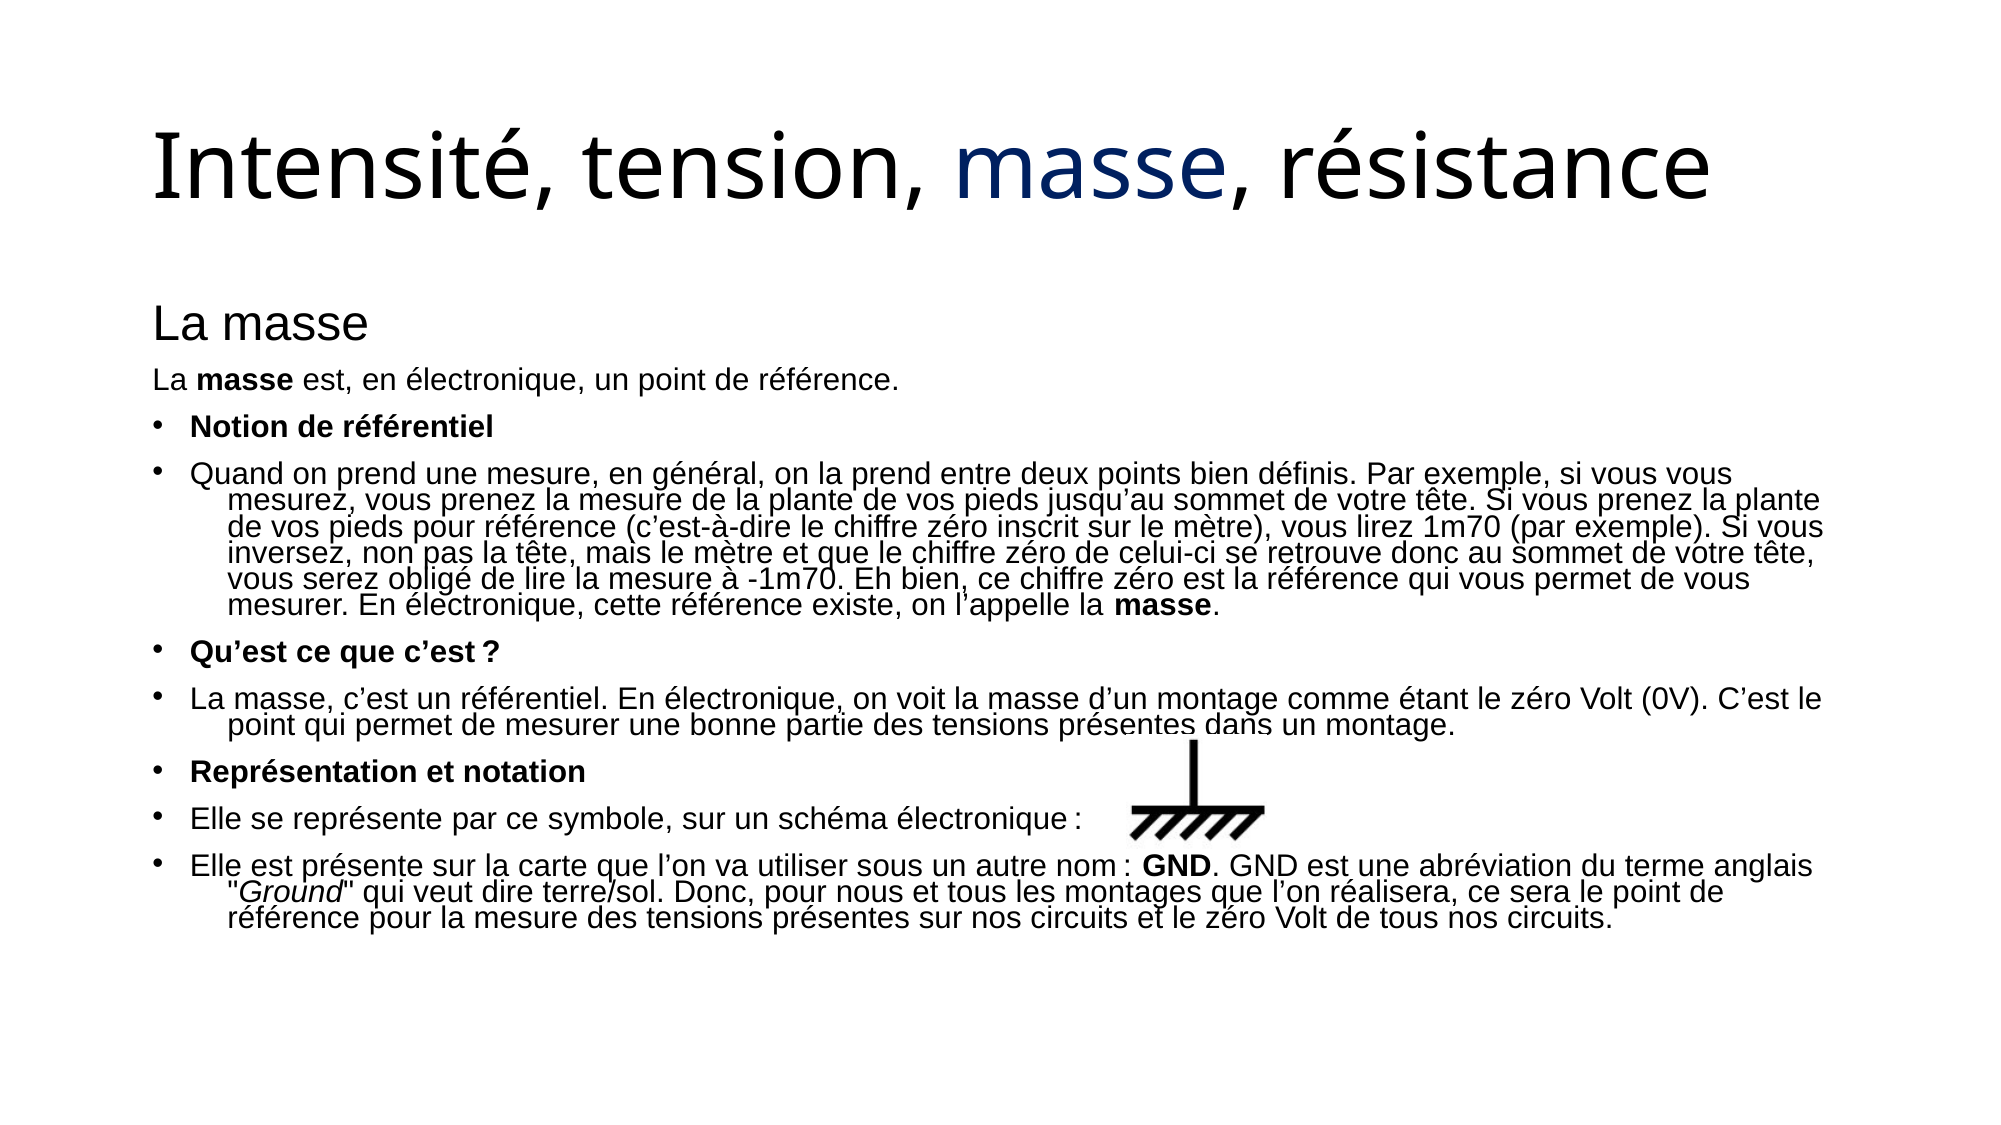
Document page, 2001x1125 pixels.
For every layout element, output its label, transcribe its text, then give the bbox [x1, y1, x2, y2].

title Intensité, tension, masse, résistance [137, 59, 1863, 278]
picture [1126, 734, 1267, 850]
list La masse La masse est, en électronique, un point de référence. Notion de référentiel Quand on prend une mesure, en général, on la prend entre deux points bien définis. Par exemple, si vous vous mesurez, vous prenez la mesure de la plante de vos pieds jusqu’au sommet de votre tête. Si vous prenez la plante de vos pieds pour référence (c’est-à-dire le chiffre zéro inscrit sur le mètre), vous lirez 1m70 (par exemple). Si vous inversez, non pas la tête, mais le mètre et que le chiffre zéro de celui-ci se retrouve donc au sommet de votre tête, vous serez obligé de lire la mesure à -1m70. Eh bien, ce chiffre zéro est la référence qui vous permet de vous mesurer. En électronique, cette référence existe, on l’appelle la masse. Qu’est ce que c’est ? La masse, c’est un référentiel. En électronique, on voit la masse d’un montage comme étant le zéro Volt (0V). C’est le point qui permet de mesurer une bonne partie des tensions présentes dans un montage. Représentation et notation Elle se représente par ce symbole, sur un schéma électronique : Elle est présente sur la carte que l’on va utiliser sous un autre nom : GND. GND est une abréviation du terme anglais "Ground" qui veut dire terre/sol. Donc, pour nous et tous les montages que l’on réalisera, ce sera le point de référence pour la mesure des tensions présentes sur nos circuits et le zéro Volt de tous nos circuits. [137, 299, 1863, 1014]
